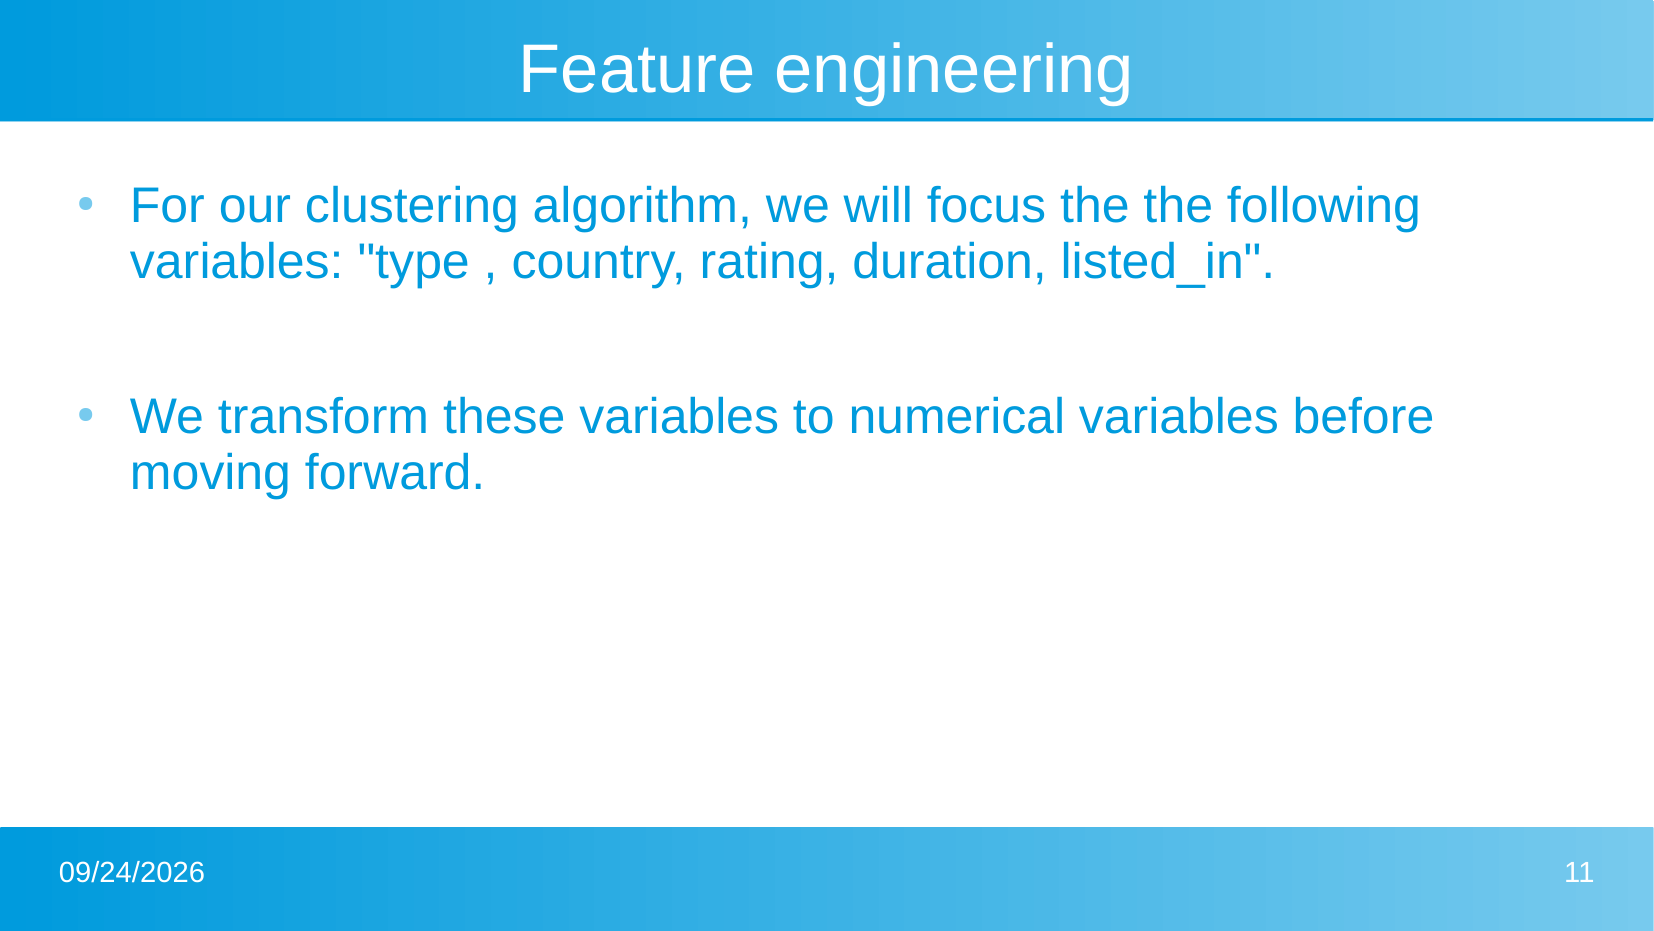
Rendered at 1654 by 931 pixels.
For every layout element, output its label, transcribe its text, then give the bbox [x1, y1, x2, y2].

list For our clustering algorithm, we will focus the the following variables: "type , country, rating, duration, listed_in". We transform these variables to numerical variables before moving forward. [59, 177, 1595, 768]
title Feature engineering [59, 29, 1595, 108]
